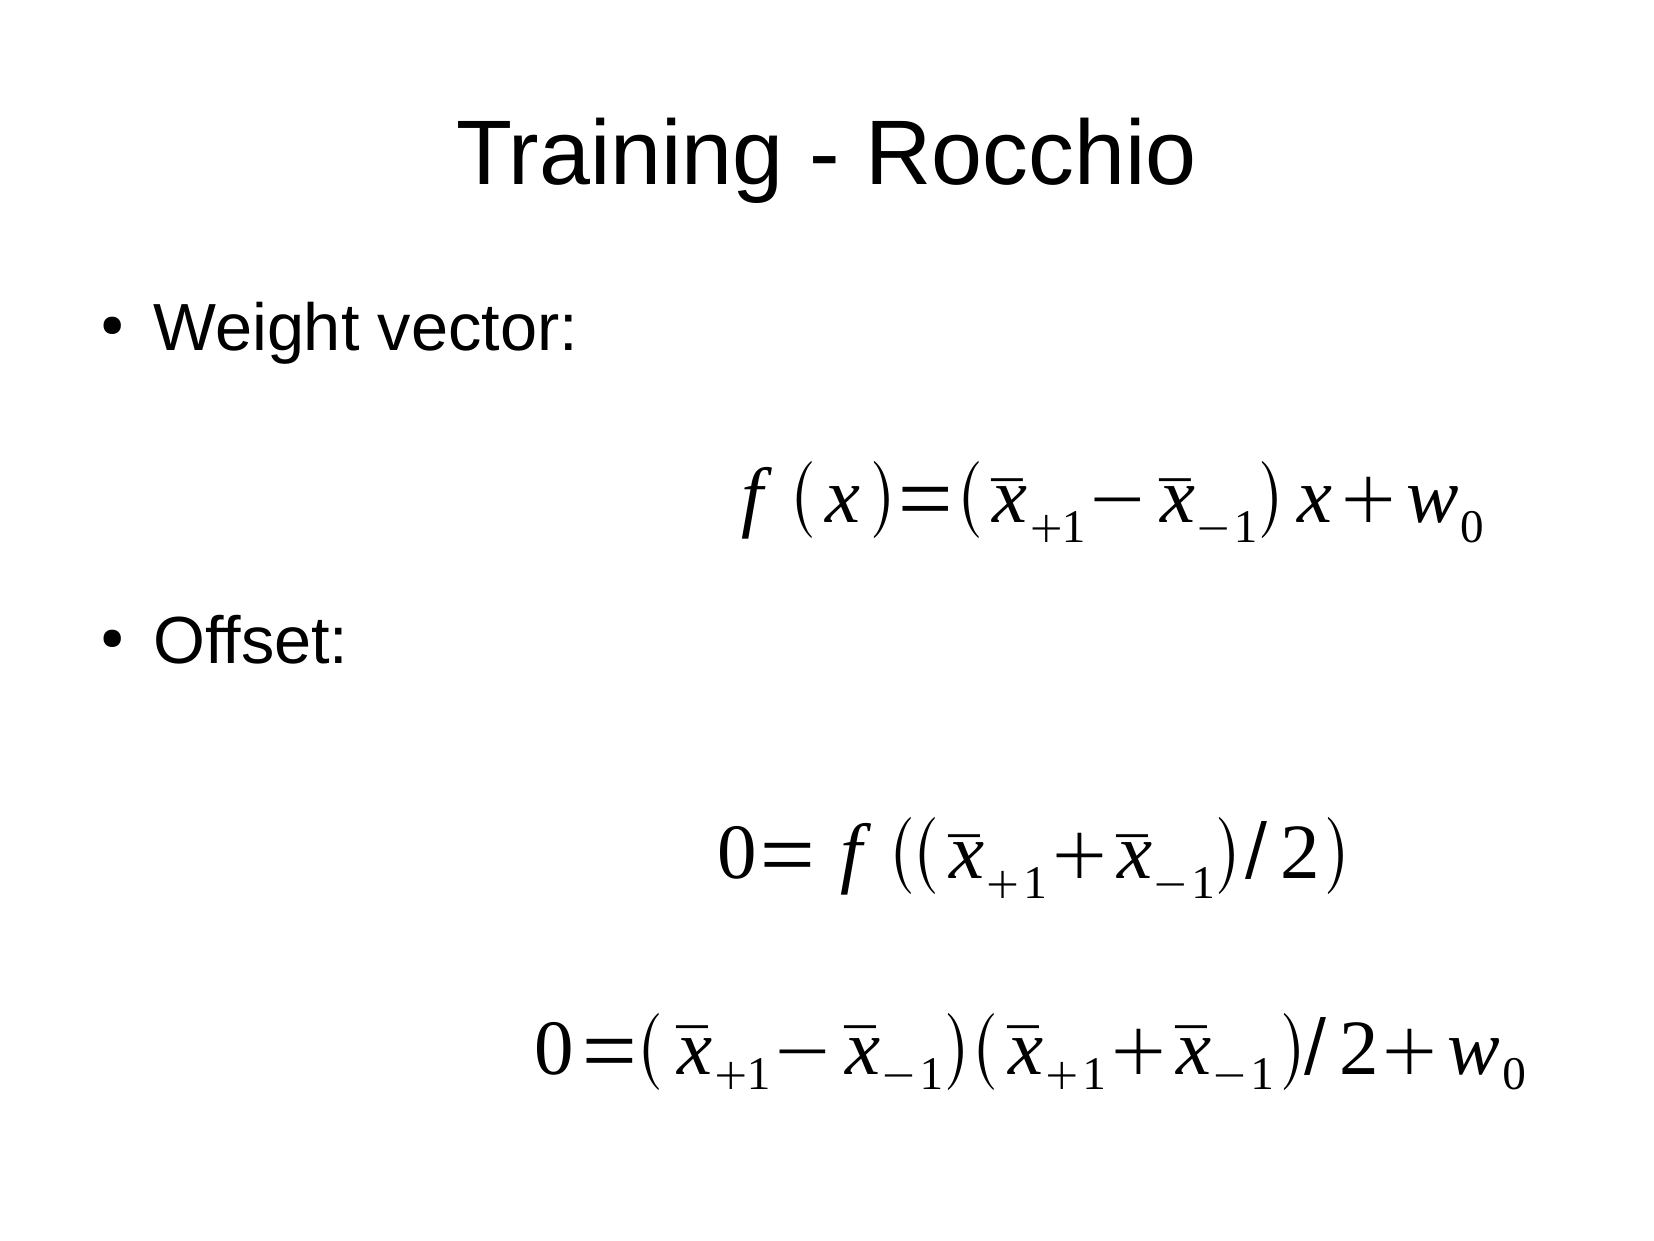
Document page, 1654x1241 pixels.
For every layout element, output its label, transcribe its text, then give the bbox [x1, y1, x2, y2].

chart [514, 810, 1545, 1102]
list Weight vector: Offset: [82, 290, 1571, 1109]
title Training - Rocchio [82, 56, 1571, 250]
chart [707, 453, 1502, 552]
